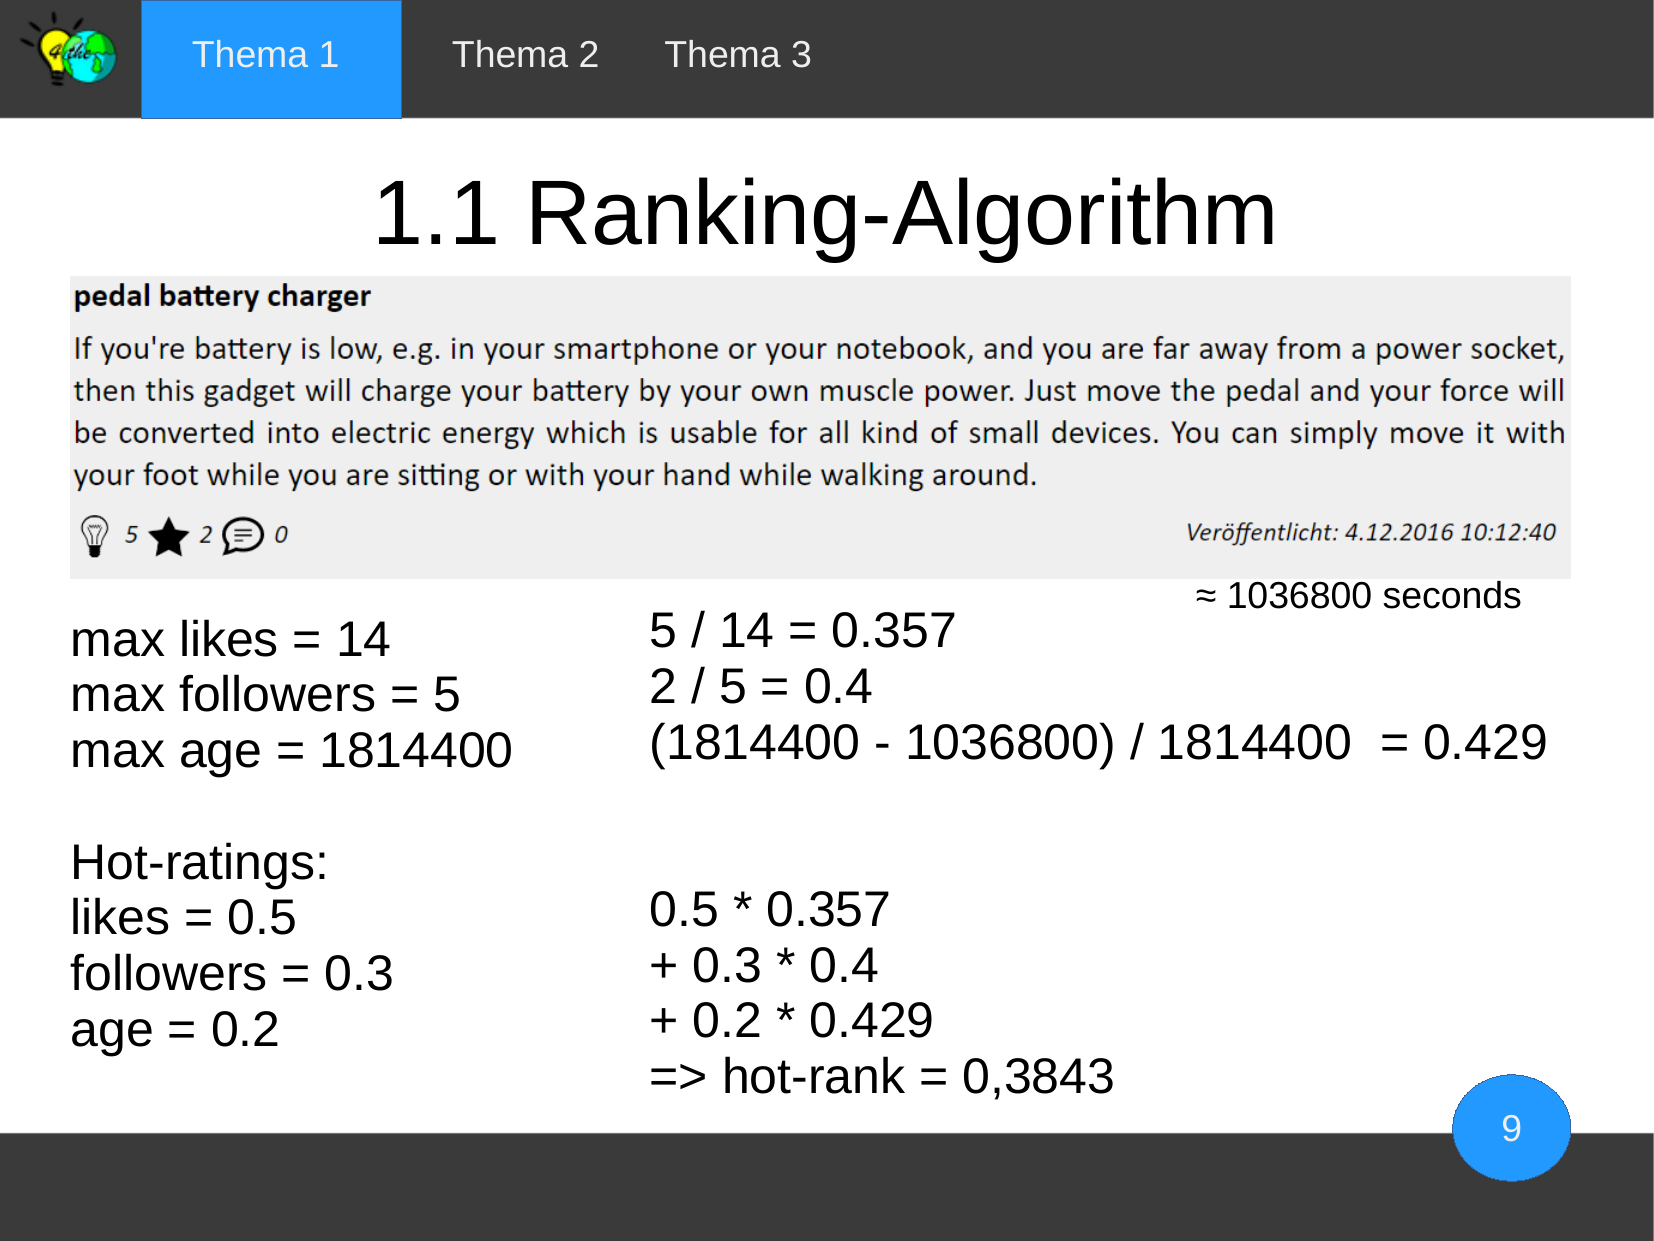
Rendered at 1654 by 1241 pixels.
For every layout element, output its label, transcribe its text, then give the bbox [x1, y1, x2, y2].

picture [0, 0, 1654, 1241]
text_box max likes = 14 max followers = 5 max age = 1814400 Hot-ratings: likes = 0.5 followers = 0.3 age = 0.2 [70, 579, 697, 1134]
text_box <Foliennummer> [1452, 1123, 1571, 1182]
text_box ≈ 1036800 seconds [1181, 566, 1571, 624]
text_box 5 / 14 = 0.357 2 / 5 = 0.4 (1814400 - 1036800) / 1814400 = 0.429 0.5 * 0.357 + 0.3 * 0.4 + 0.2 * 0.429 => hot-rank = 0,3843 [649, 602, 1571, 1123]
text_box Thema 2 [437, 25, 615, 83]
title 1.1 Ranking-Algorithm [82, 129, 1571, 276]
text_box Thema 1 [177, 25, 355, 83]
text_box [141, 0, 402, 119]
text_box Thema 3 [649, 25, 828, 83]
